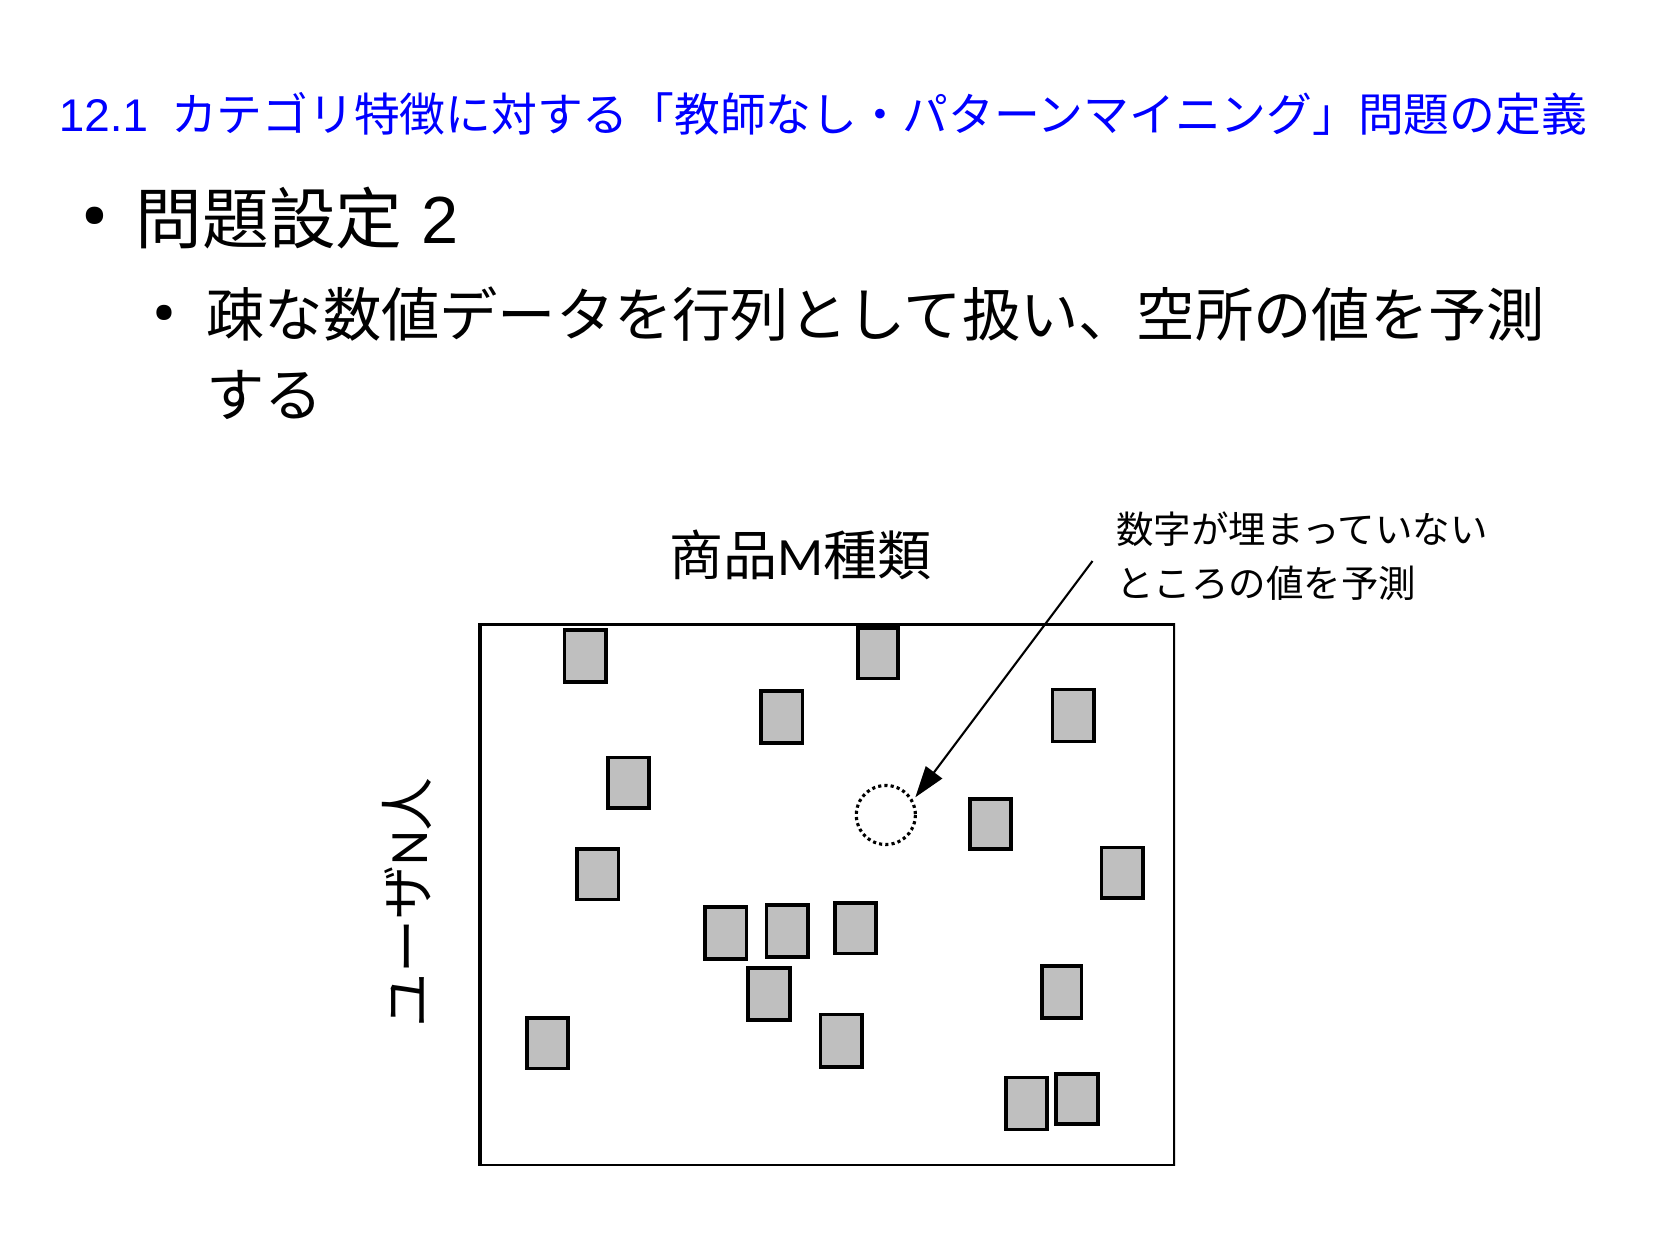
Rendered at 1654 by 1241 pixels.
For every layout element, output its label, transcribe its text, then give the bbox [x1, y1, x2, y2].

list 問題設定2 疎な数値データを行列として扱い、空所の値を予測する [64, 178, 1554, 892]
picture [359, 507, 1176, 1166]
text_box 数字が埋まっていない ところの値を予測 [1101, 492, 1506, 621]
title 12.1 カテゴリ特徴に対する「教師なし・パターンマイニング」問題の定義 [59, 49, 1595, 178]
